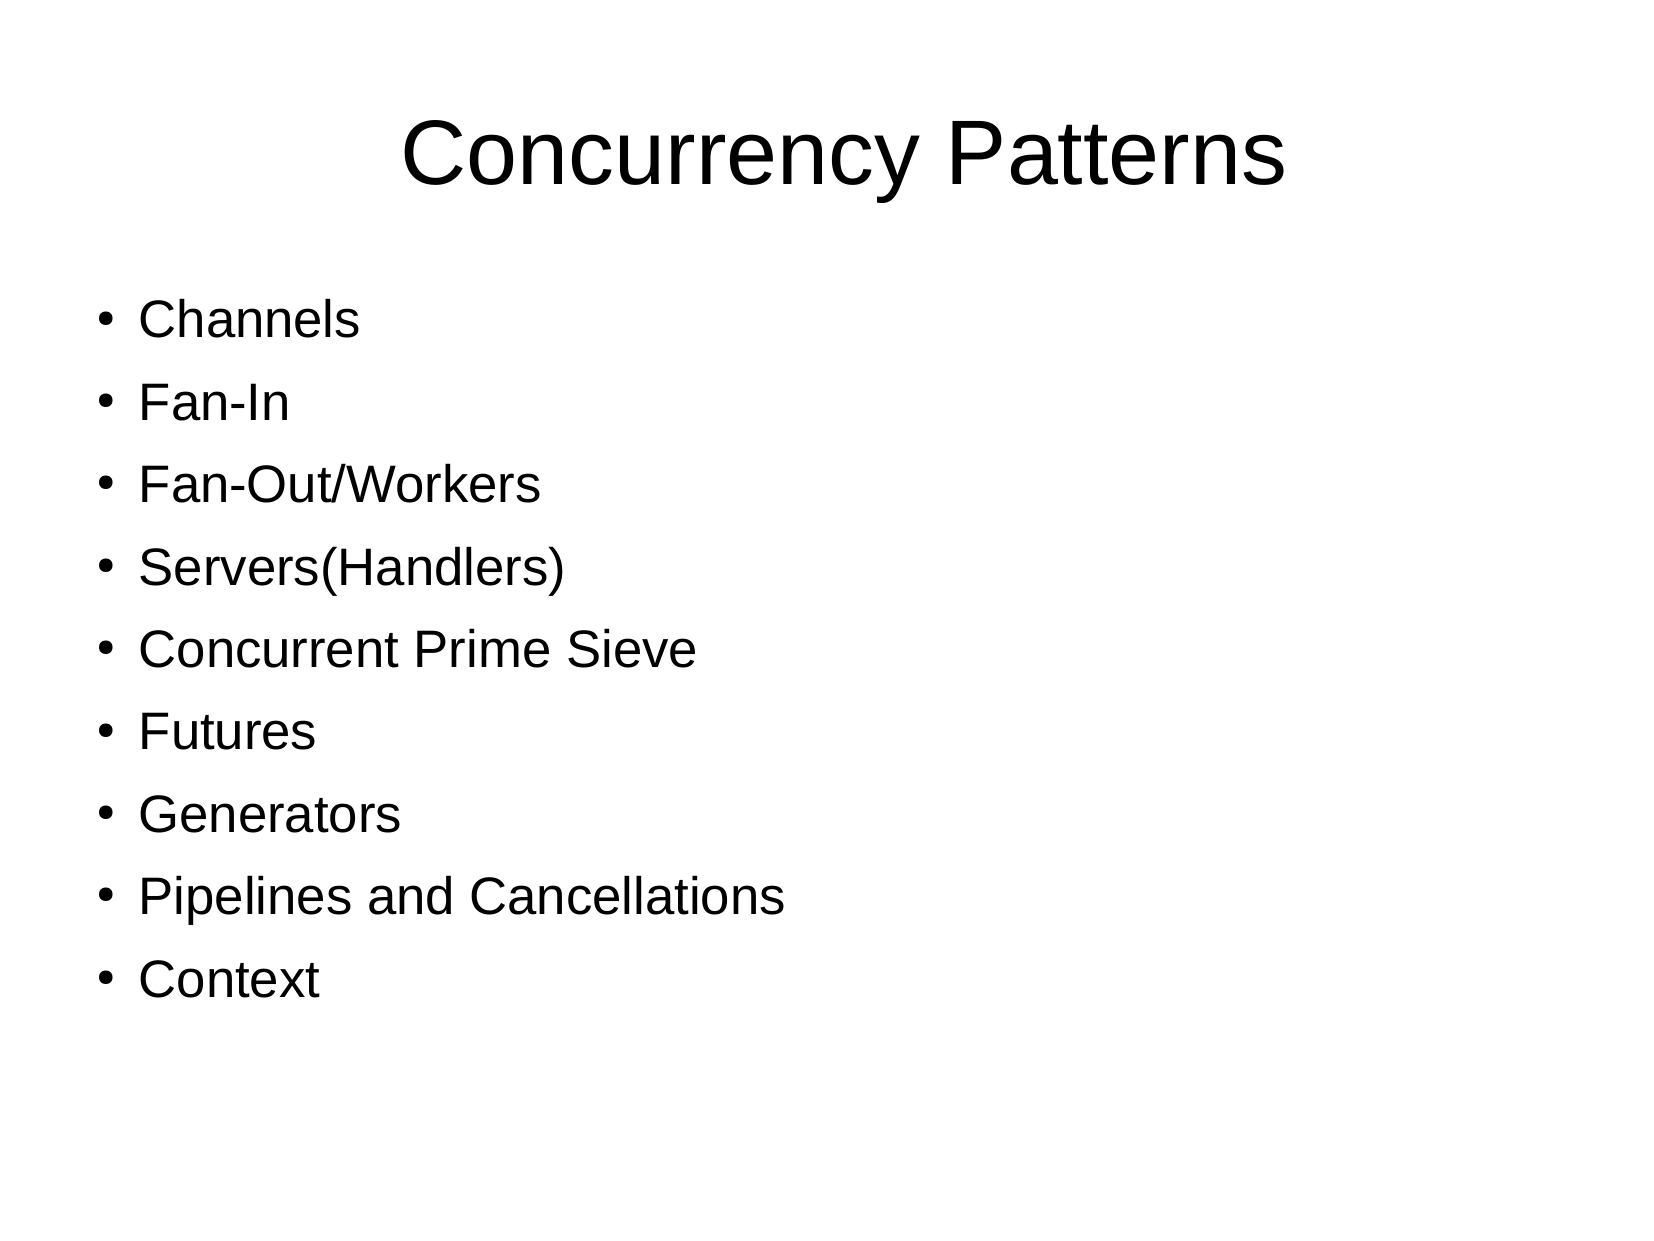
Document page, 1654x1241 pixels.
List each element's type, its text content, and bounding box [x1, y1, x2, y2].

title Concurrency Patterns [82, 49, 1571, 257]
list Channels Fan-In Fan-Out/Workers Servers(Handlers) Concurrent Prime Sieve Futures Generators Pipelines and Cancellations Context [82, 290, 1571, 1010]
